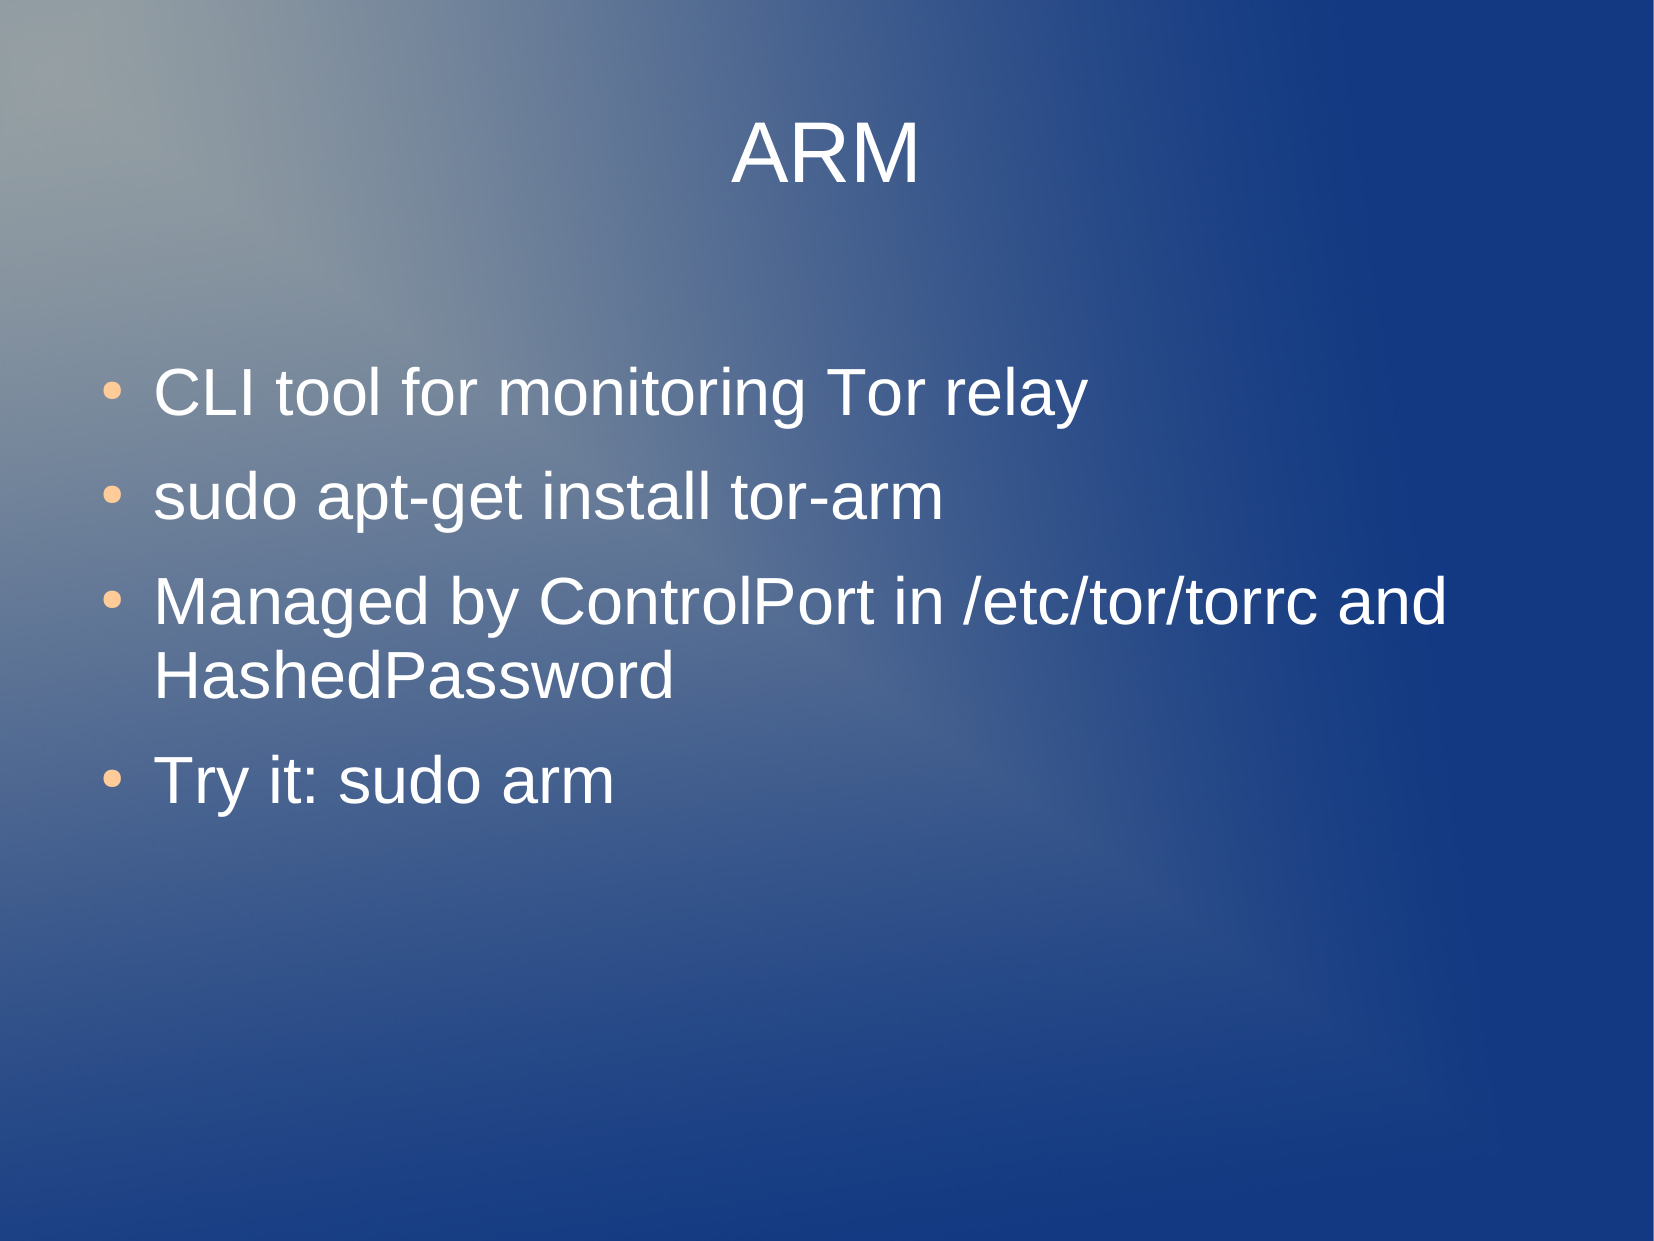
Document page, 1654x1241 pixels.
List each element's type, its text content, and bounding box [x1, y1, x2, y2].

list CLI tool for monitoring Tor relay sudo apt-get install tor-arm Managed by ControlPort in /etc/tor/torrc and HashedPassword Try it: sudo arm [82, 355, 1571, 1075]
picture [0, 0, 1654, 1241]
title ARM [82, 49, 1571, 257]
